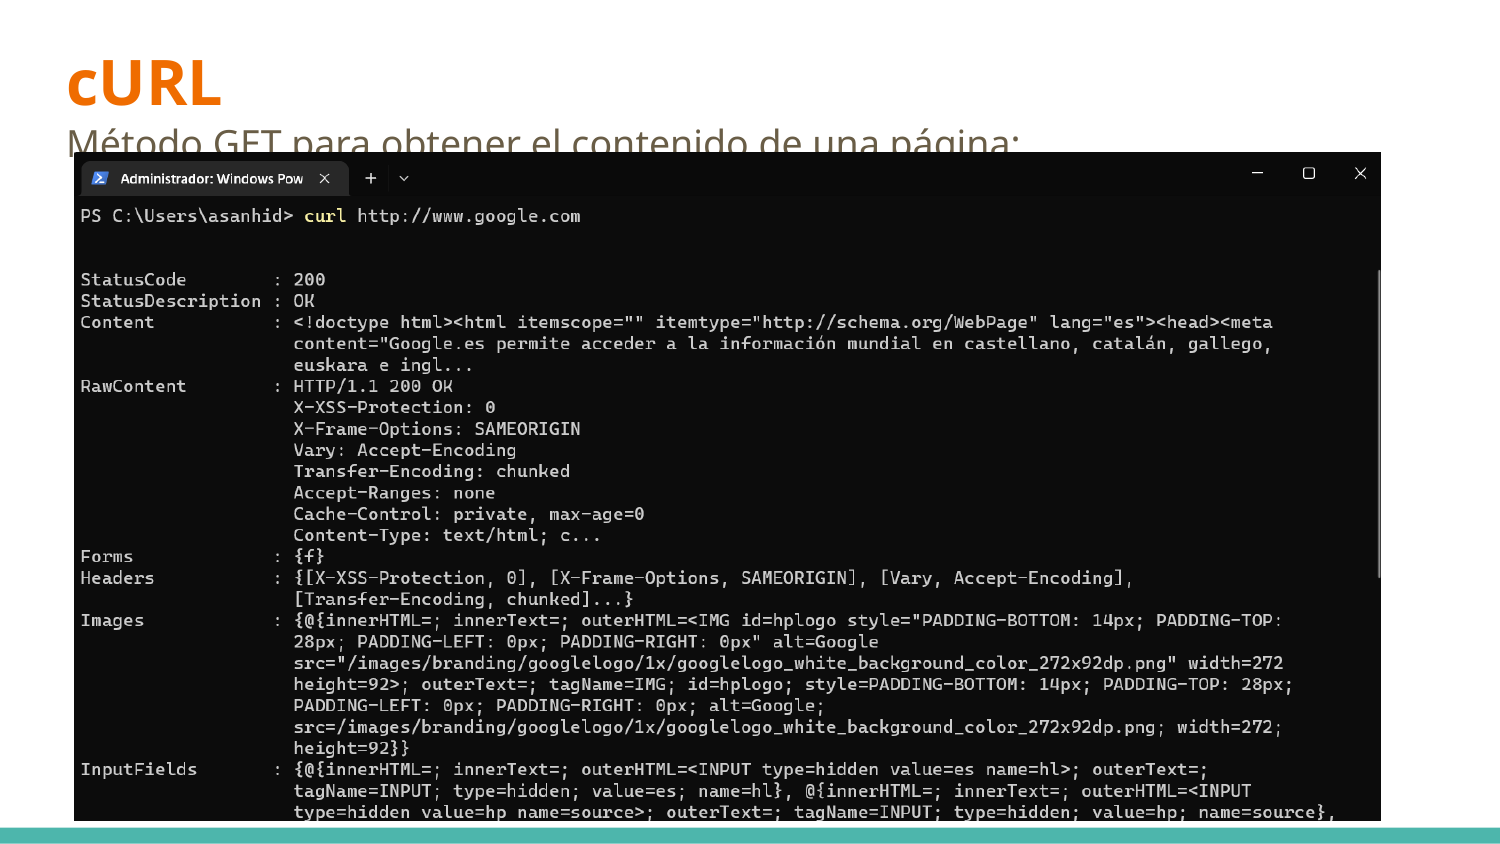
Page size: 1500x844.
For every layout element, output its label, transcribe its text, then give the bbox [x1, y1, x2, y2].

list Método GET para obtener el contenido de una página: [51, 95, 1449, 683]
picture [74, 152, 1381, 822]
title cURL [51, 23, 1449, 95]
